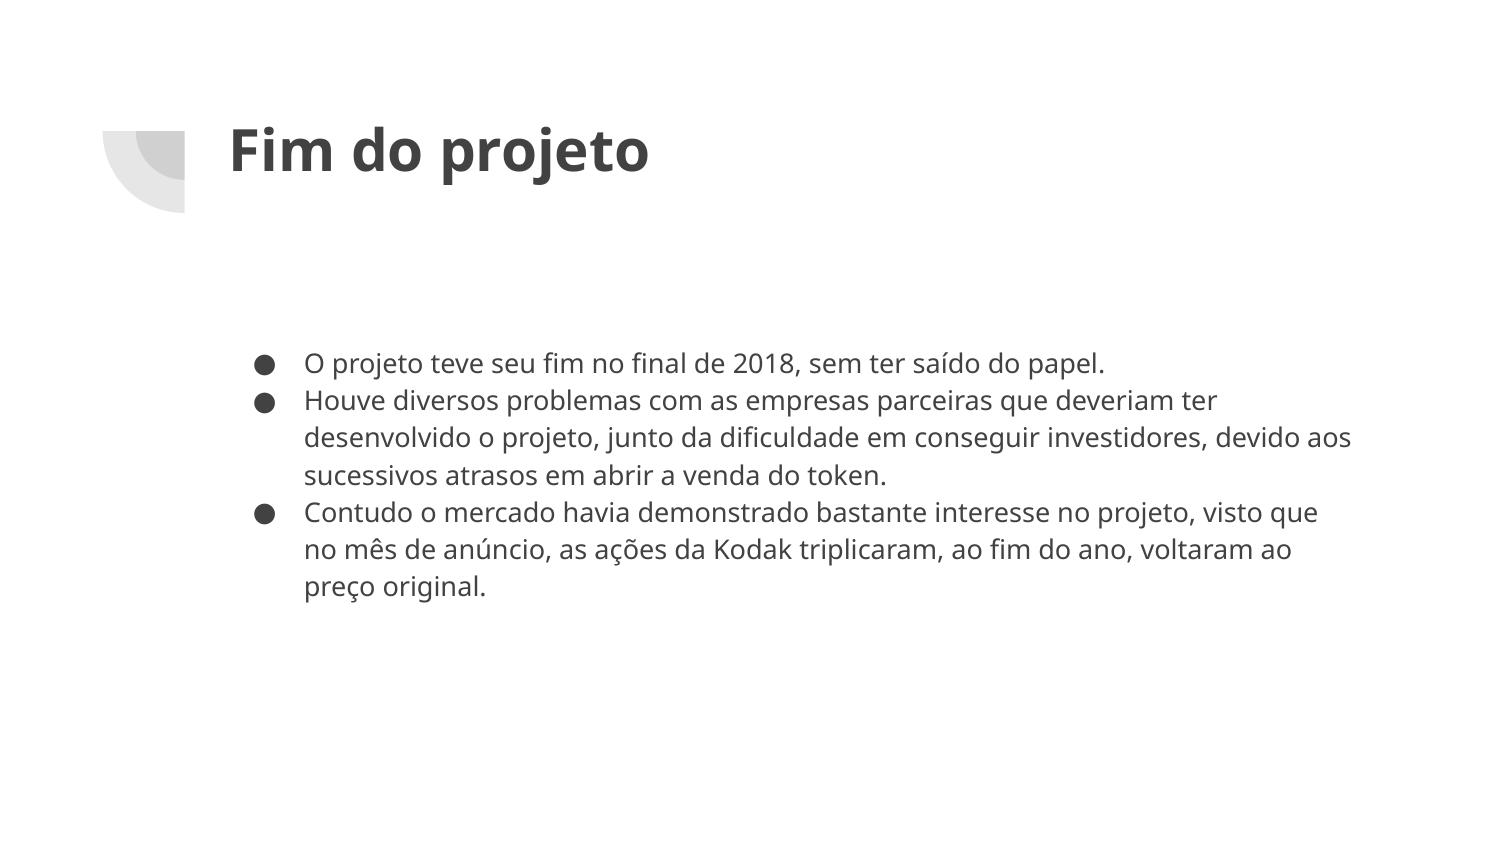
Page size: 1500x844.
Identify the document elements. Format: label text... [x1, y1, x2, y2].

list O projeto teve seu fim no final de 2018, sem ter saído do papel. Houve diversos problemas com as empresas parceiras que deveriam ter desenvolvido o projeto, junto da dificuldade em conseguir investidores, devido aos sucessivos atrasos em abrir a venda do token. Contudo o mercado havia demonstrado bastante interesse no projeto, visto que no mês de anúncio, as ações da Kodak triplicaram, ao fim do ano, voltaram ao preço original. [213, 326, 1368, 744]
title Fim do projeto [213, 98, 1368, 263]
